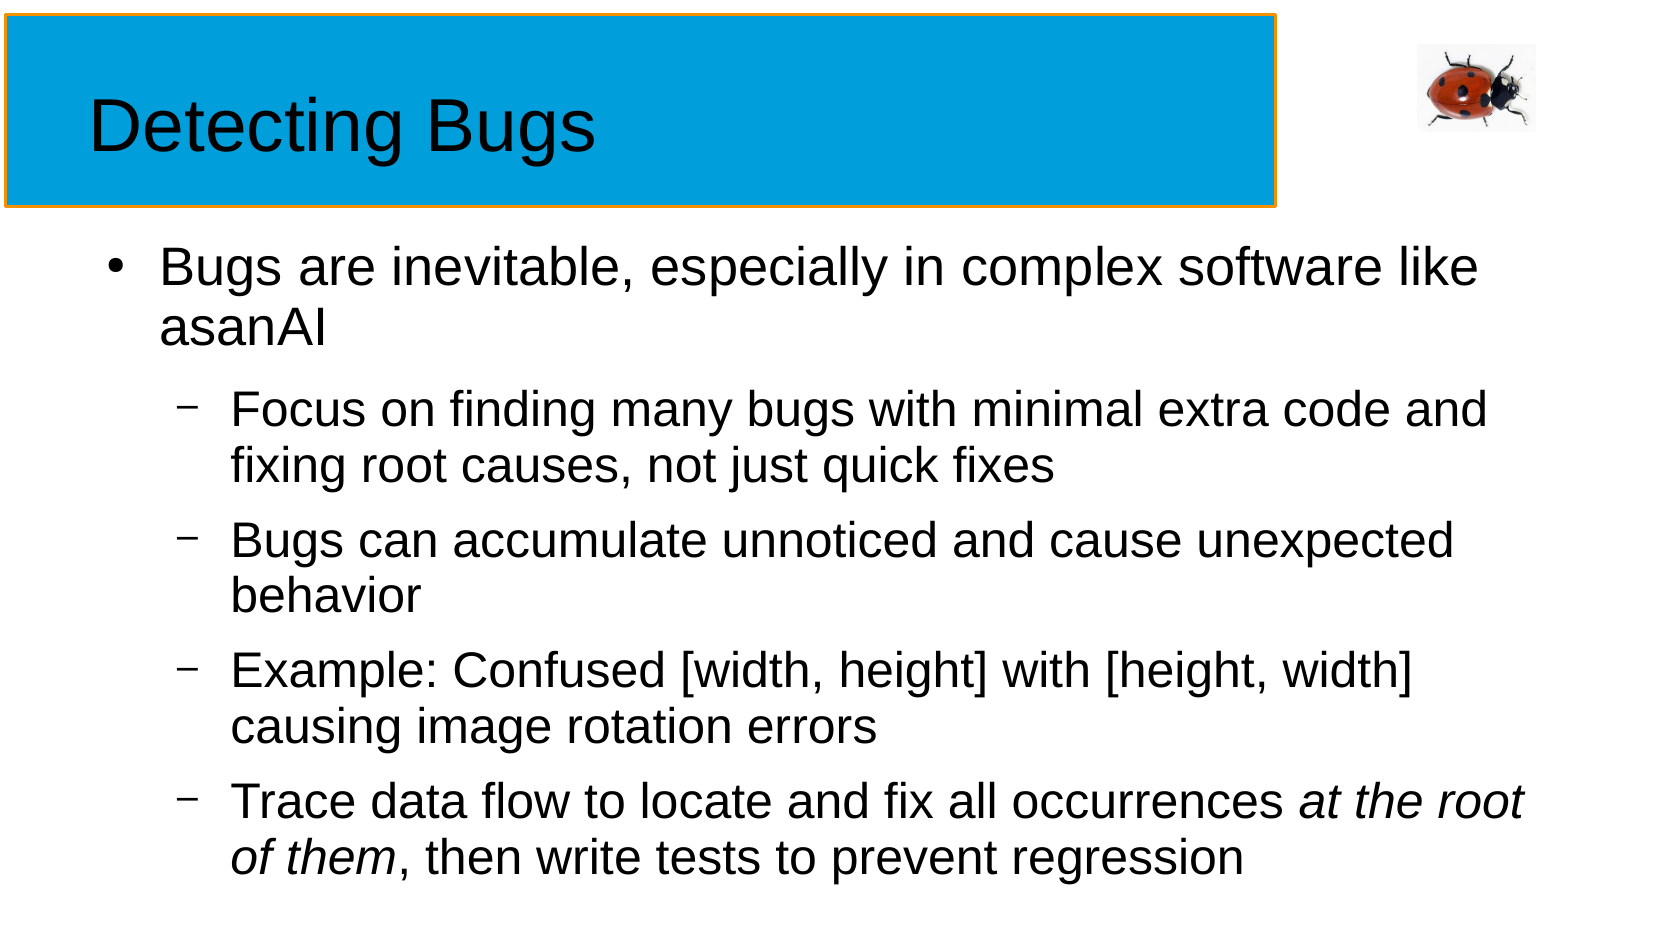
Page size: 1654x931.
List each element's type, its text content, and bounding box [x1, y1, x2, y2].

picture [1417, 44, 1536, 132]
list Bugs are inevitable, especially in complex software like asanAI Focus on finding many bugs with minimal extra code and fixing root causes, not just quick fixes Bugs can accumulate unnoticed and cause unexpected behavior Example: Confused [width, height] with [height, width] causing image rotation errors Trace data flow to locate and fix all occurrences at the root of them, then write tests to prevent regression [88, 236, 1565, 901]
title Detecting Bugs [88, 44, 1565, 207]
